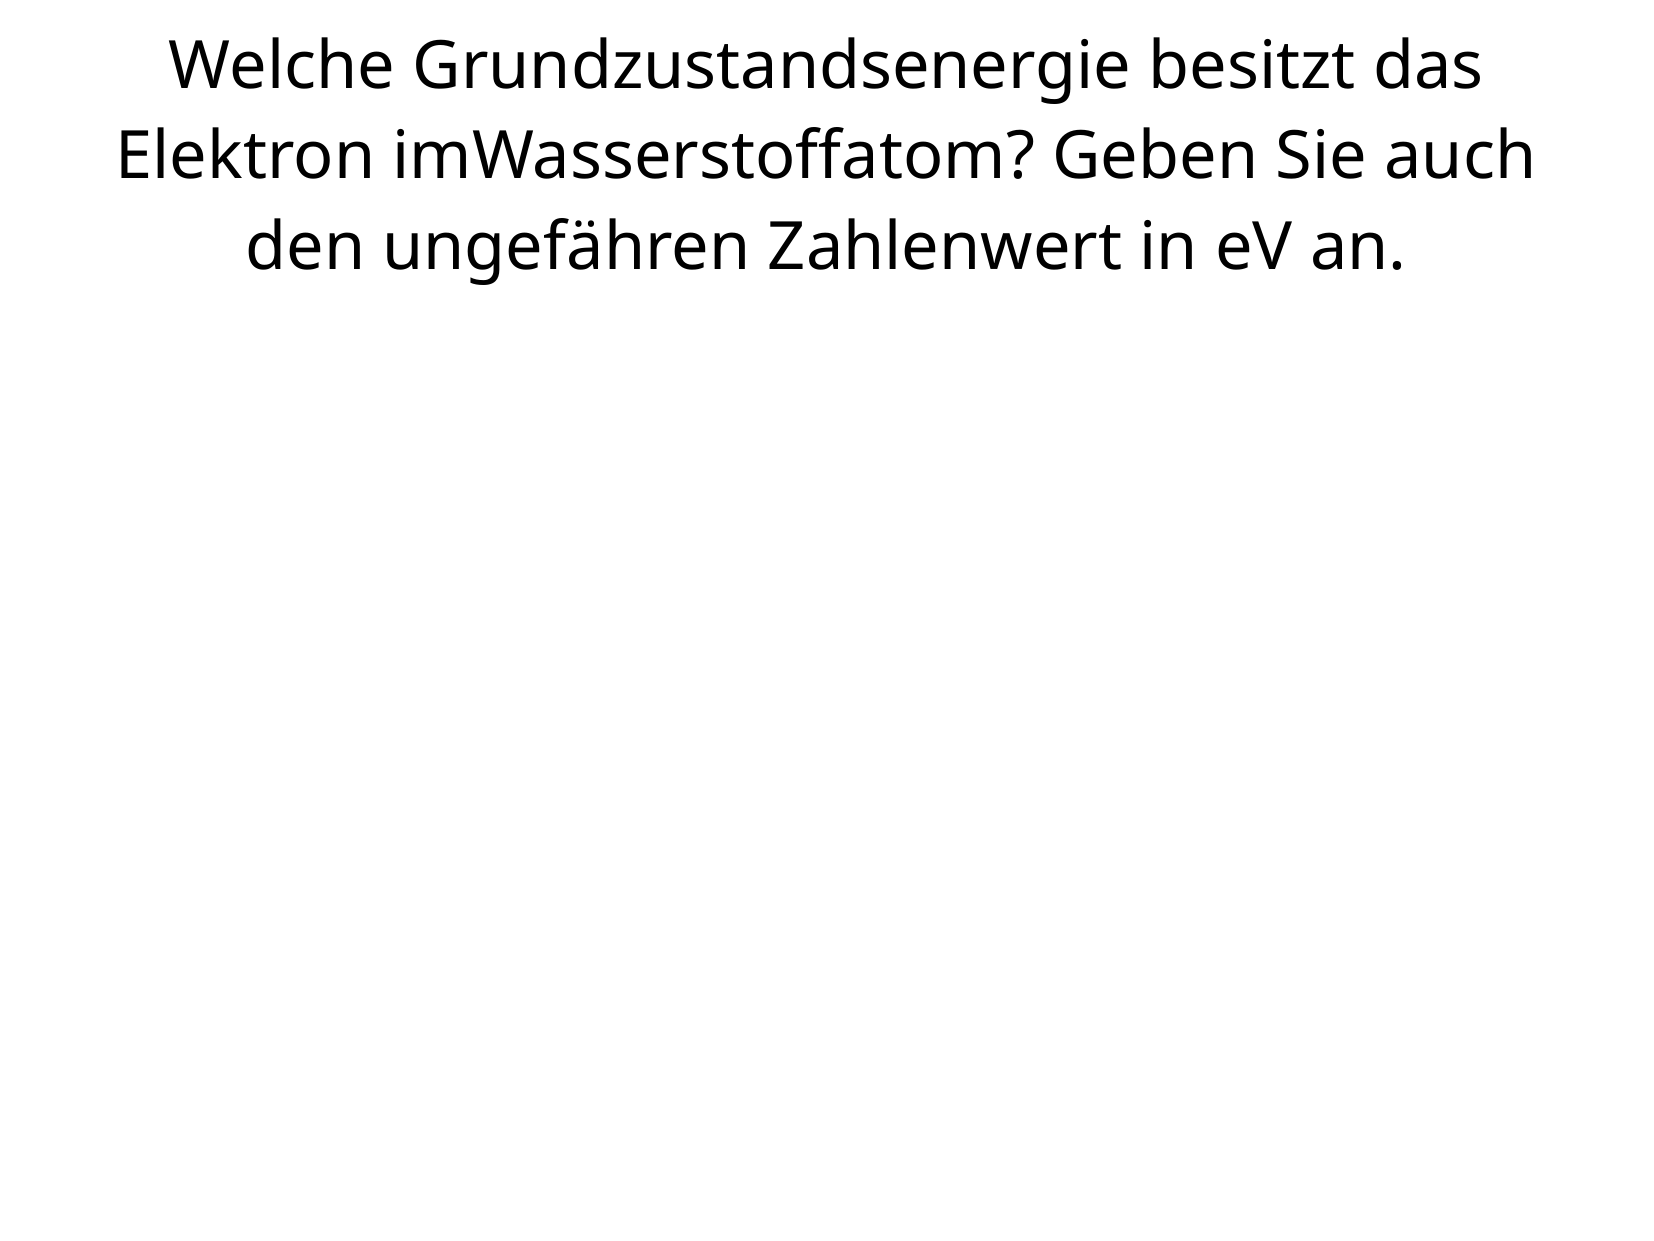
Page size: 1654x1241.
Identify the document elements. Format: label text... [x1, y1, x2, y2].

title Welche Grundzustandsenergie besitzt das Elektron imWasserstoffatom? Geben Sie auch den ungefähren Zahlenwert in eV an. [82, 20, 1571, 286]
